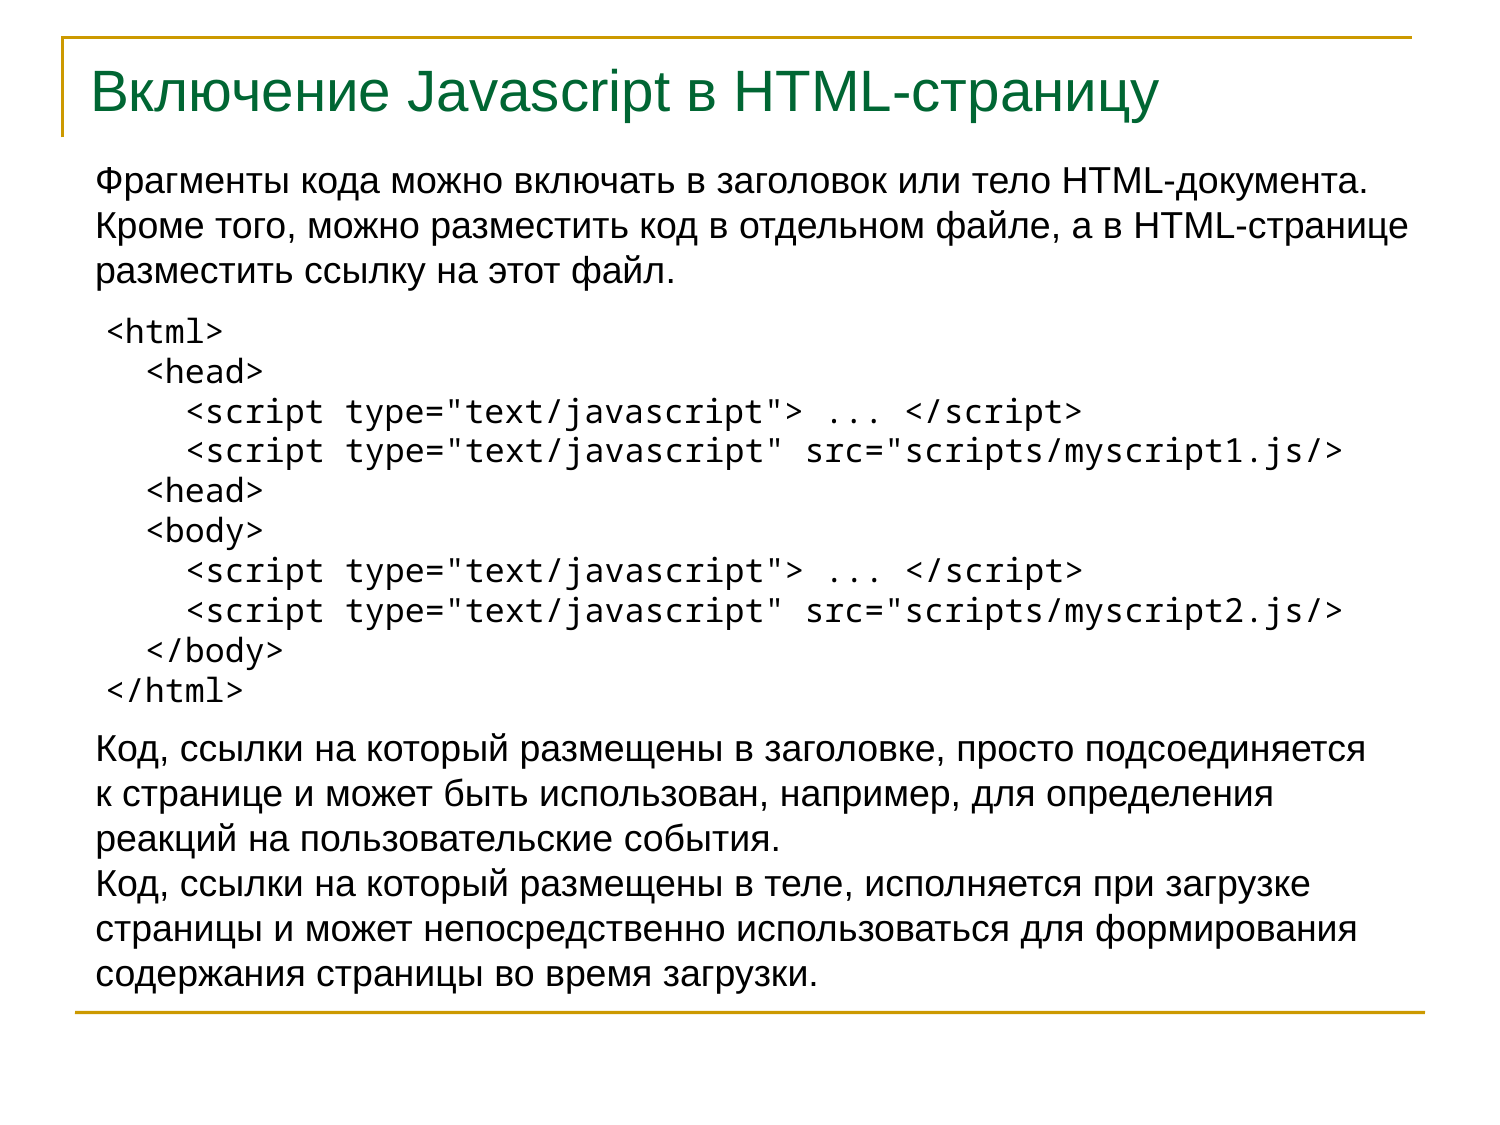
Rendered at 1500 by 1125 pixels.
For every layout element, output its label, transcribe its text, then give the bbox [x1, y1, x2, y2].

text_box Фрагменты кода можно включать в заголовок или тело HTML-документа. Кроме того, можно разместить код в отдельном файле, а в HTML-странице разместить ссылку на этот файл. [80, 148, 1425, 299]
text_box Код, ссылки на который размещены в заголовке, просто подсоединяется к странице и может быть использован, например, для определения реакций на пользовательские события. Код, ссылки на который размещены в теле, исполняется при загрузке страницы и может непосредственно использоваться для формирования содержания страницы во время загрузки. [80, 716, 1383, 1001]
text_box <html> <head> <script type="text/javascript"> ... </script> <script type="text/javascript" src="scripts/myscript1.js/> <head> <body> <script type="text/javascript"> ... </script> <script type="text/javascript" src="scripts/myscript2.js/> </body> </html> [90, 302, 1361, 716]
title Включение Javascript в HTML-страницу [75, 45, 1425, 138]
